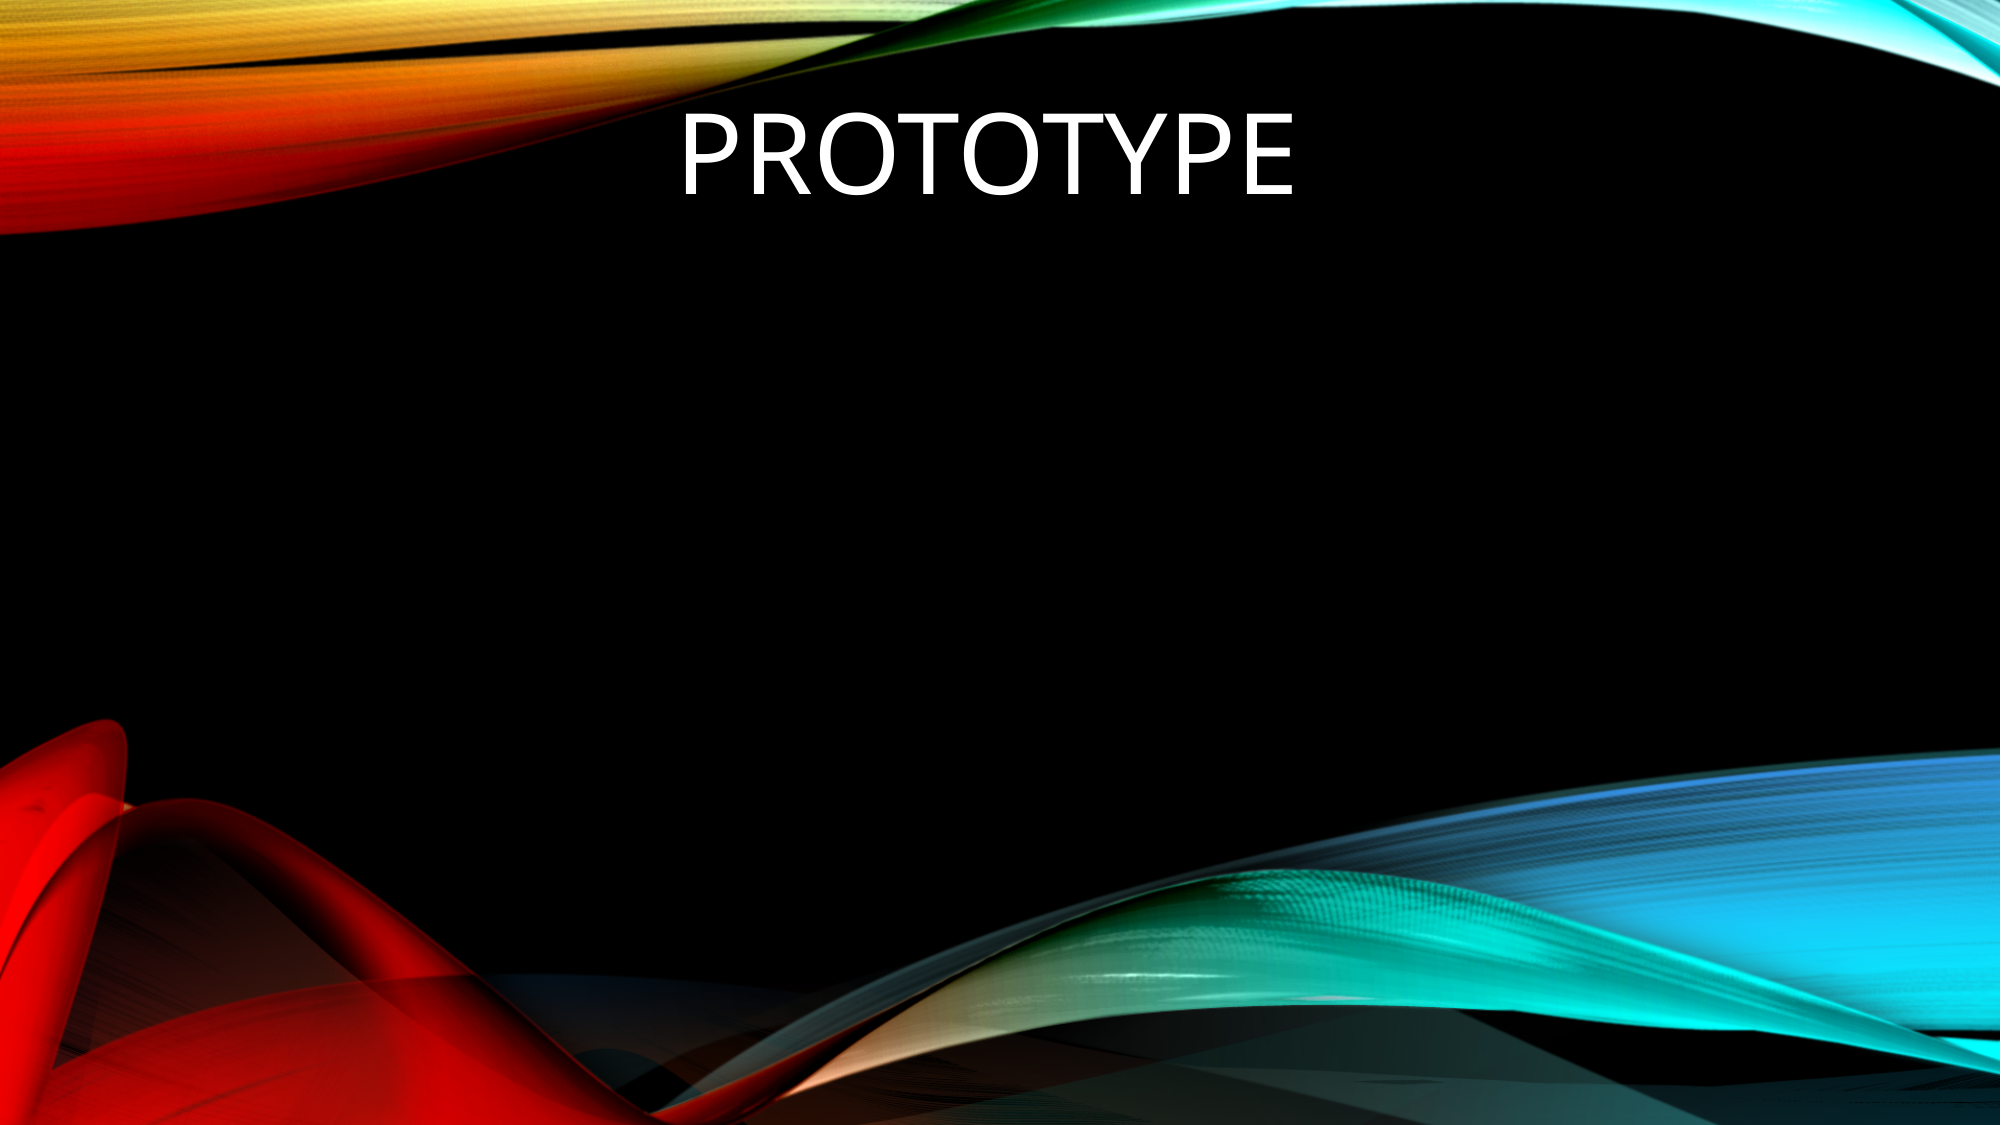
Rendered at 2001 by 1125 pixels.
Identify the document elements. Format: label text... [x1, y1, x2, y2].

title Prototype [660, 83, 1340, 227]
